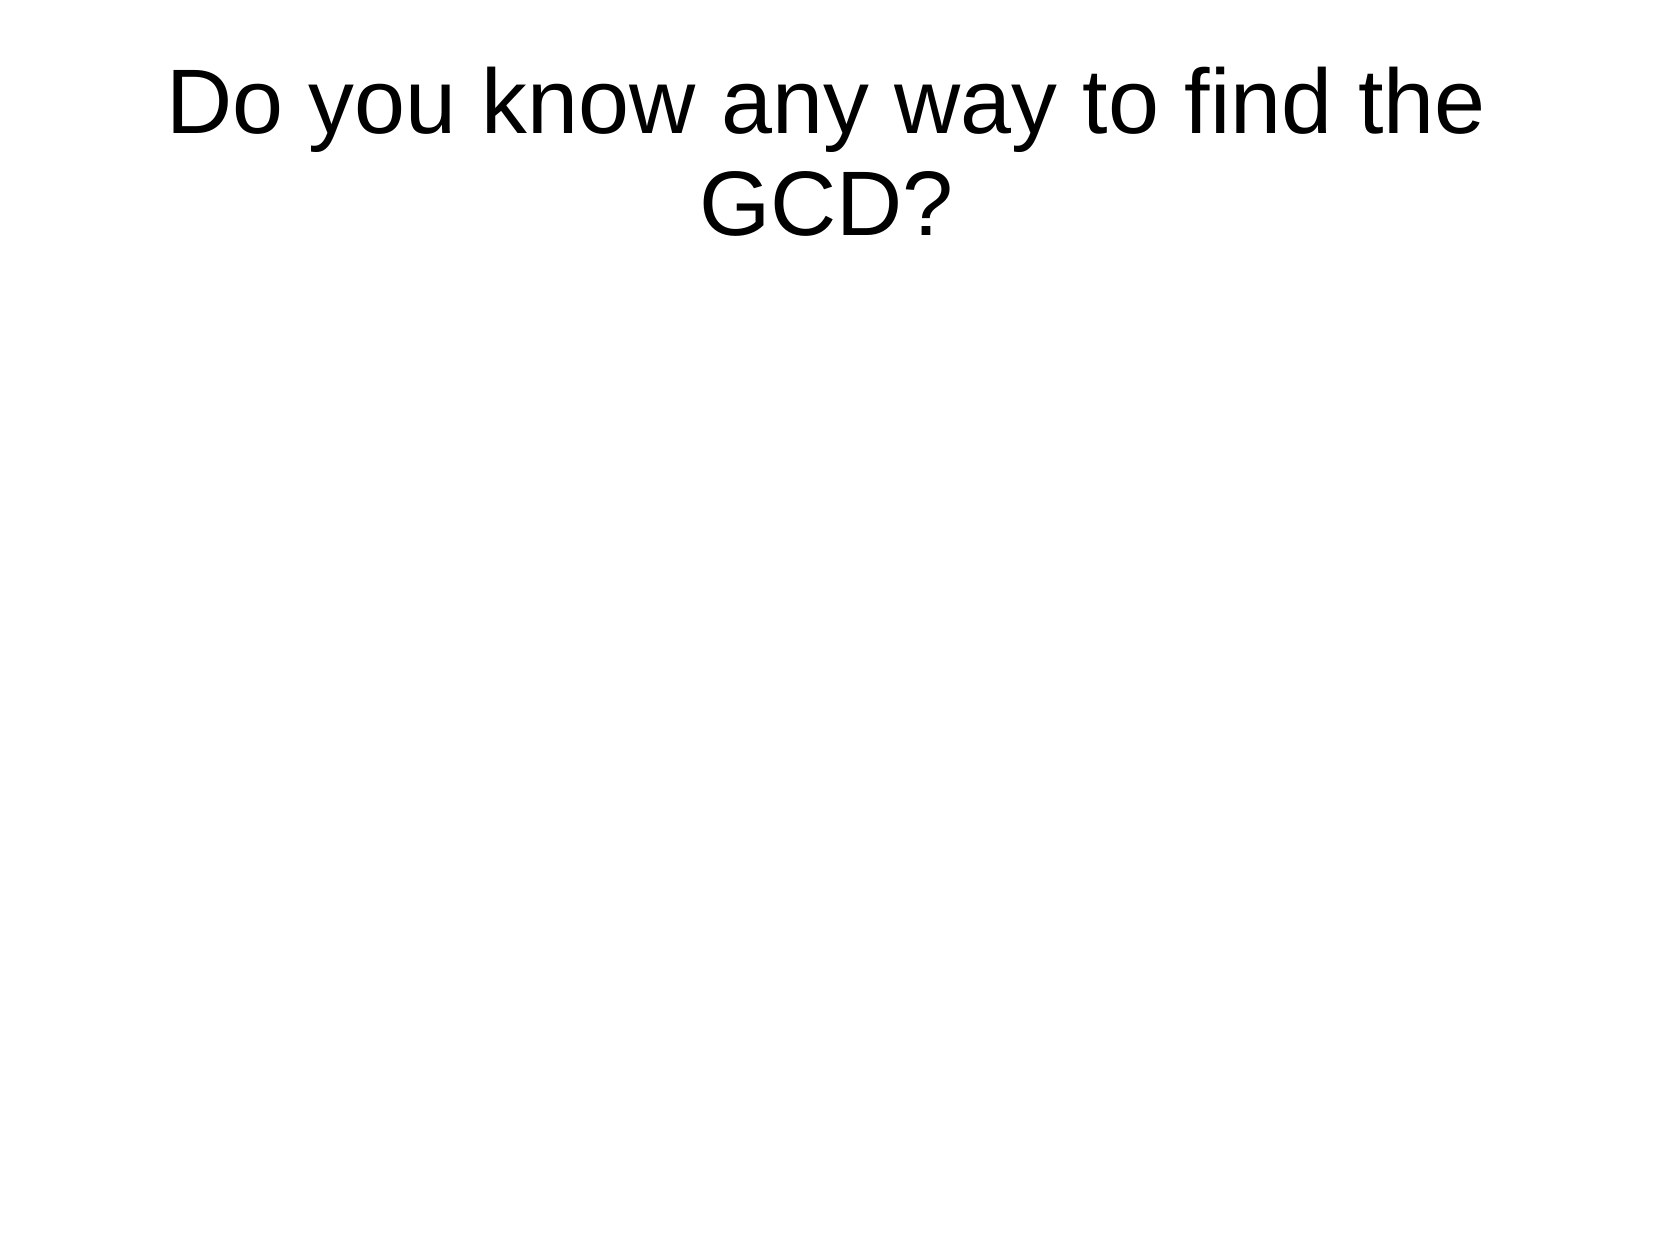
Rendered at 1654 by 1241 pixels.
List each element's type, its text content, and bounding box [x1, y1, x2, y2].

title Do you know any way to find the GCD? [82, 49, 1571, 257]
